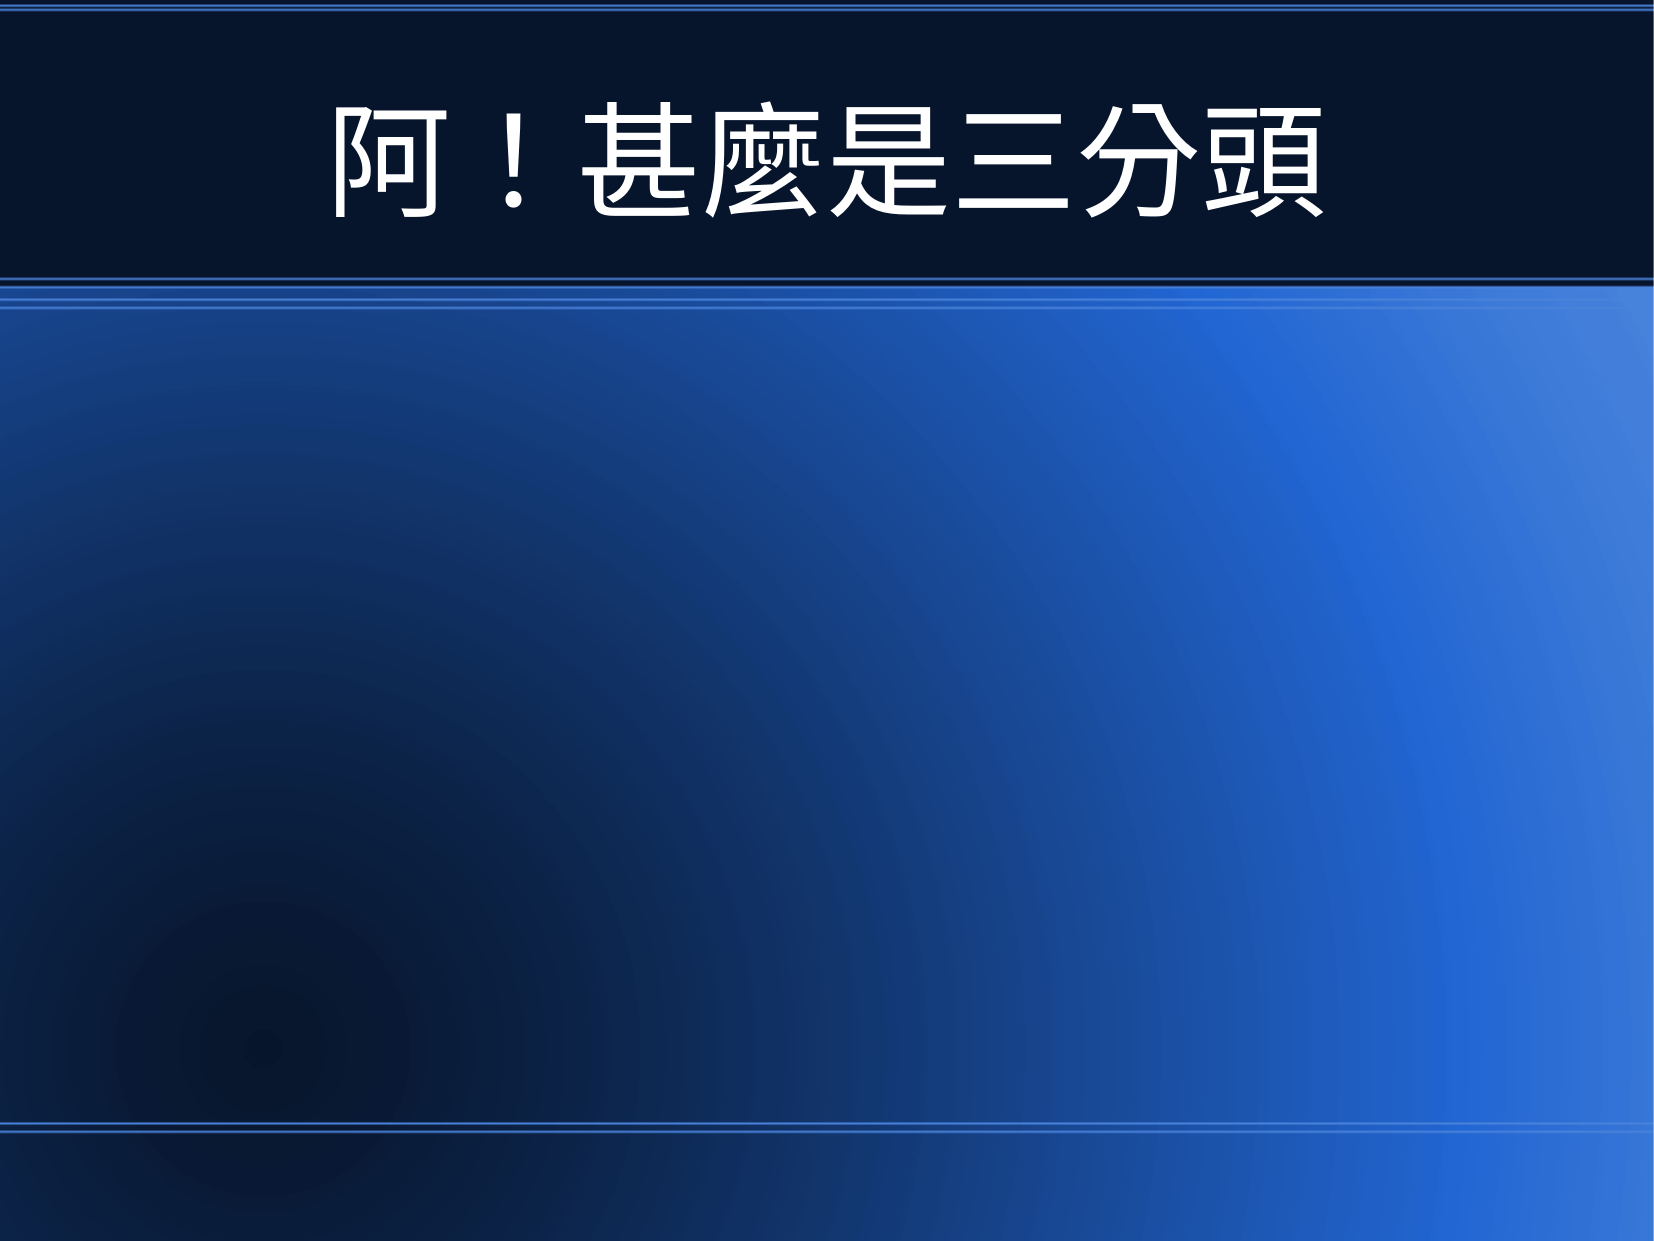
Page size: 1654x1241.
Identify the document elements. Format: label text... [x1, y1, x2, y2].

picture [0, 0, 1654, 1241]
title 阿！甚麼是三分頭 [82, 49, 1571, 257]
